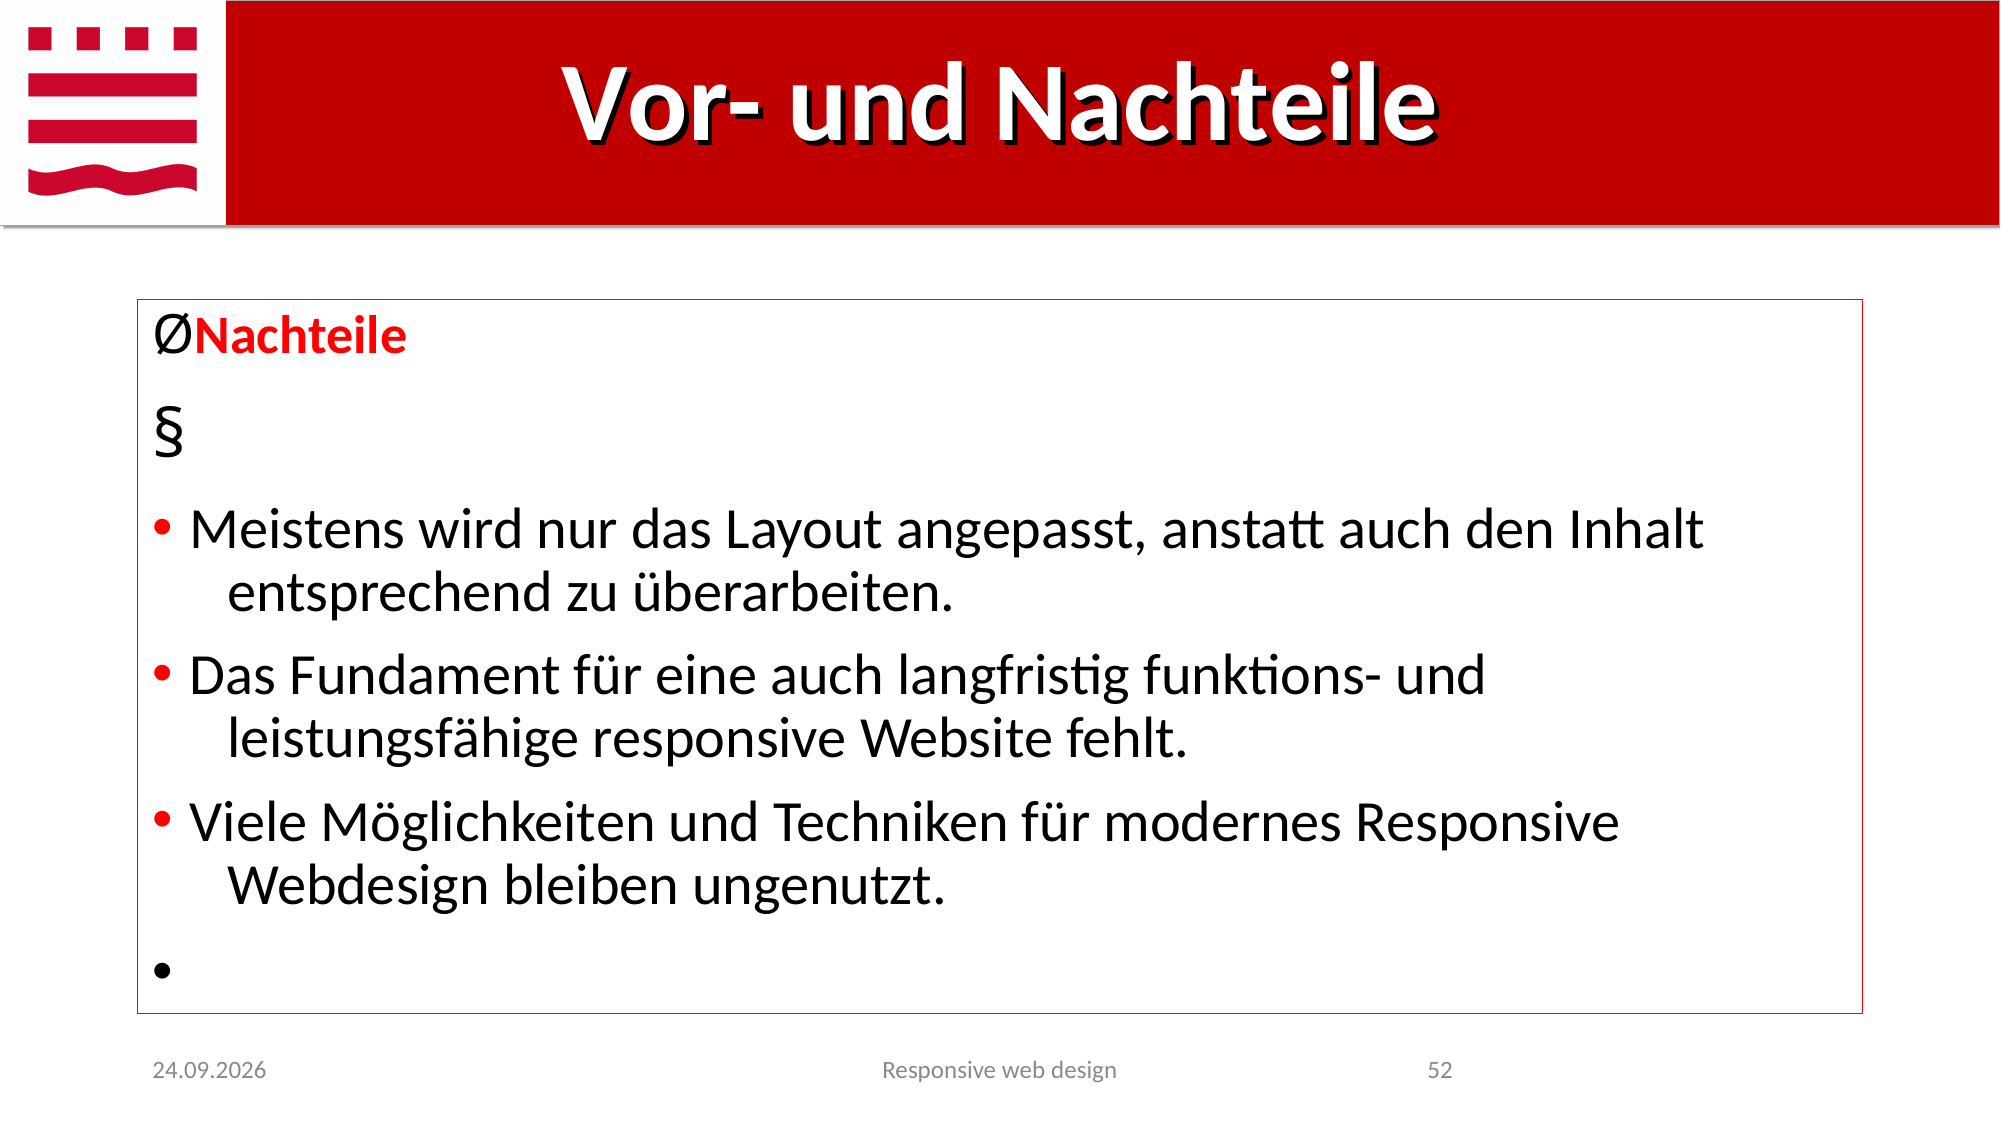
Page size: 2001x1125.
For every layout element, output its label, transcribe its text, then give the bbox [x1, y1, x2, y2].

list Nachteile Meistens wird nur das Layout angepasst, anstatt auch den Inhalt entsprechend zu überarbeiten. Das Fundament für eine auch langfristig funktions- und leistungsfähige responsive Website fehlt. Viele Möglichkeiten und Techniken für modernes Responsive Webdesign bleiben ungenutzt. [137, 299, 1863, 1014]
text_box 2017/4/30 [137, 1042, 588, 1103]
text_box Vor- und Nachteile [226, 0, 2000, 225]
text_box [1412, 1042, 1863, 1103]
text_box Responsive web design [662, 1042, 1338, 1103]
picture [0, 0, 226, 225]
